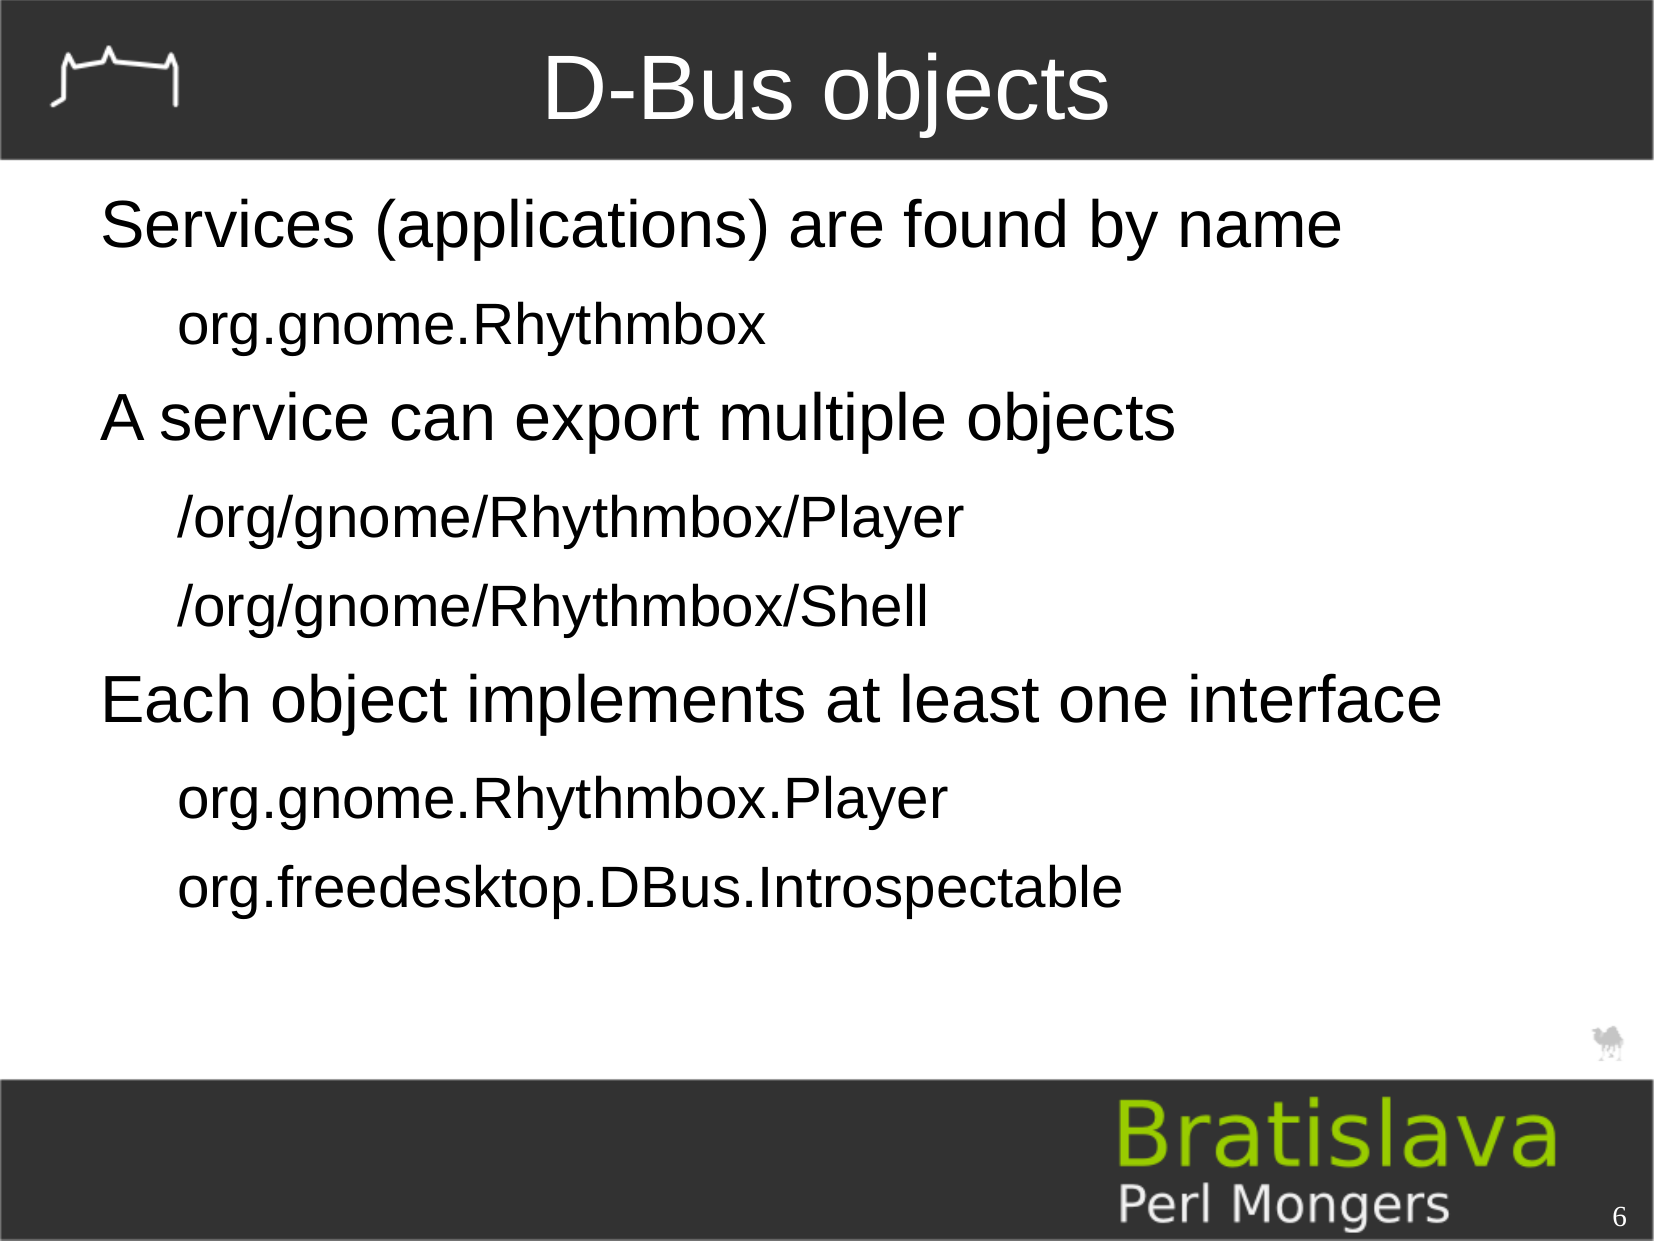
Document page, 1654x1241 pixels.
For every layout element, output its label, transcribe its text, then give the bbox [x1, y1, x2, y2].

picture [0, 0, 1654, 1241]
title D-Bus objects [76, 36, 1577, 140]
list Services (applications) are found by name org.gnome.Rhythmbox A service can export multiple objects /org/gnome/Rhythmbox/Player /org/gnome/Rhythmbox/Shell Each object implements at least one interface org.gnome.Rhythmbox.Player org.freedesktop.DBus.Introspectable [82, 187, 1576, 1036]
